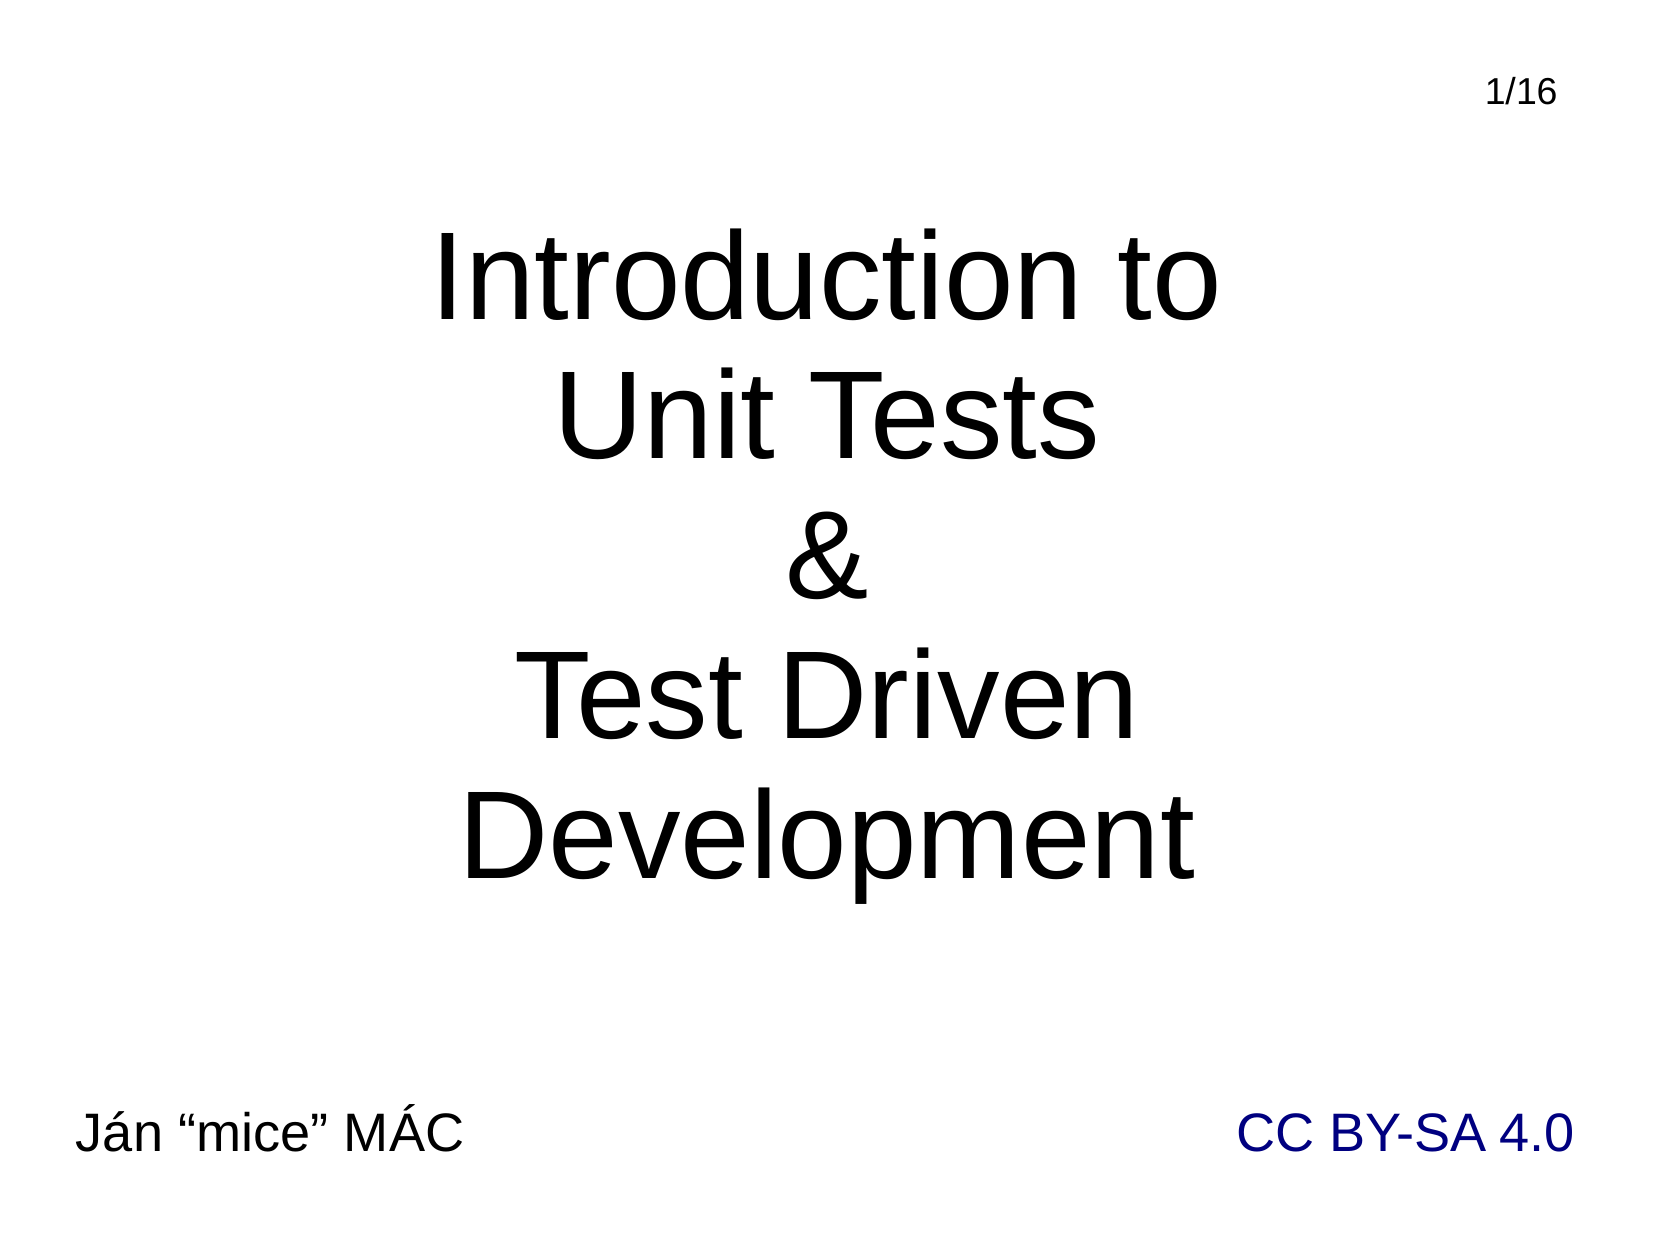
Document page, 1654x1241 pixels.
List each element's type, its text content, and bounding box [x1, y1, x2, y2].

text_box CC BY-SA 4.0 [1221, 1094, 1591, 1171]
text_box <number>/16 [1470, 63, 1606, 162]
text_box Ján “mice” MÁC [61, 1095, 481, 1171]
subtitle Introduction to Unit Tests & Test Driven Development [82, 195, 1571, 916]
